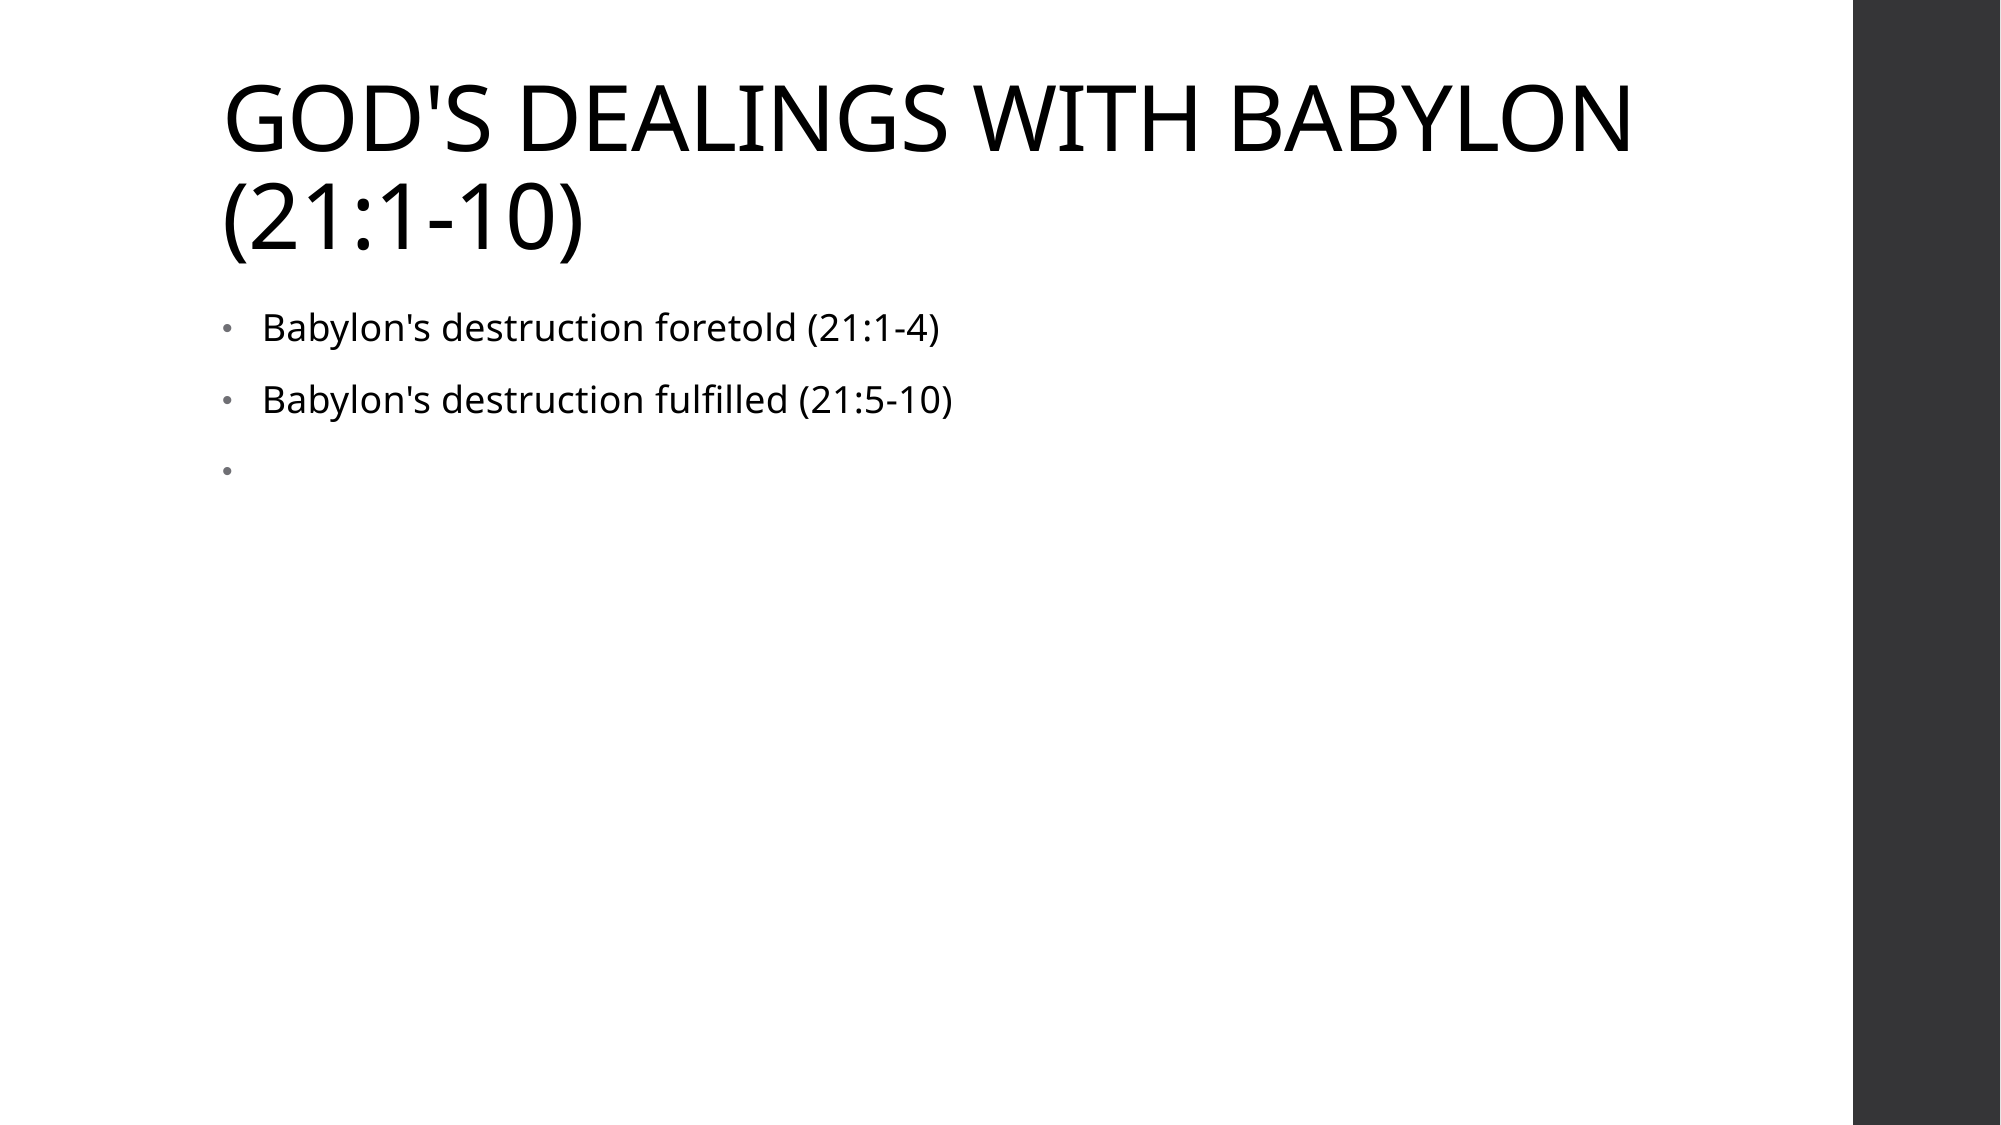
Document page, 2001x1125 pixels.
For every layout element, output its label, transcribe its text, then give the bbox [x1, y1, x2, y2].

title GOD'S DEALINGS WITH BABYLON (21:1-10) [206, 60, 1797, 278]
list Babylon's destruction foretold (21:1-4) Babylon's destruction fulfilled (21:5-10) [206, 299, 1617, 1014]
